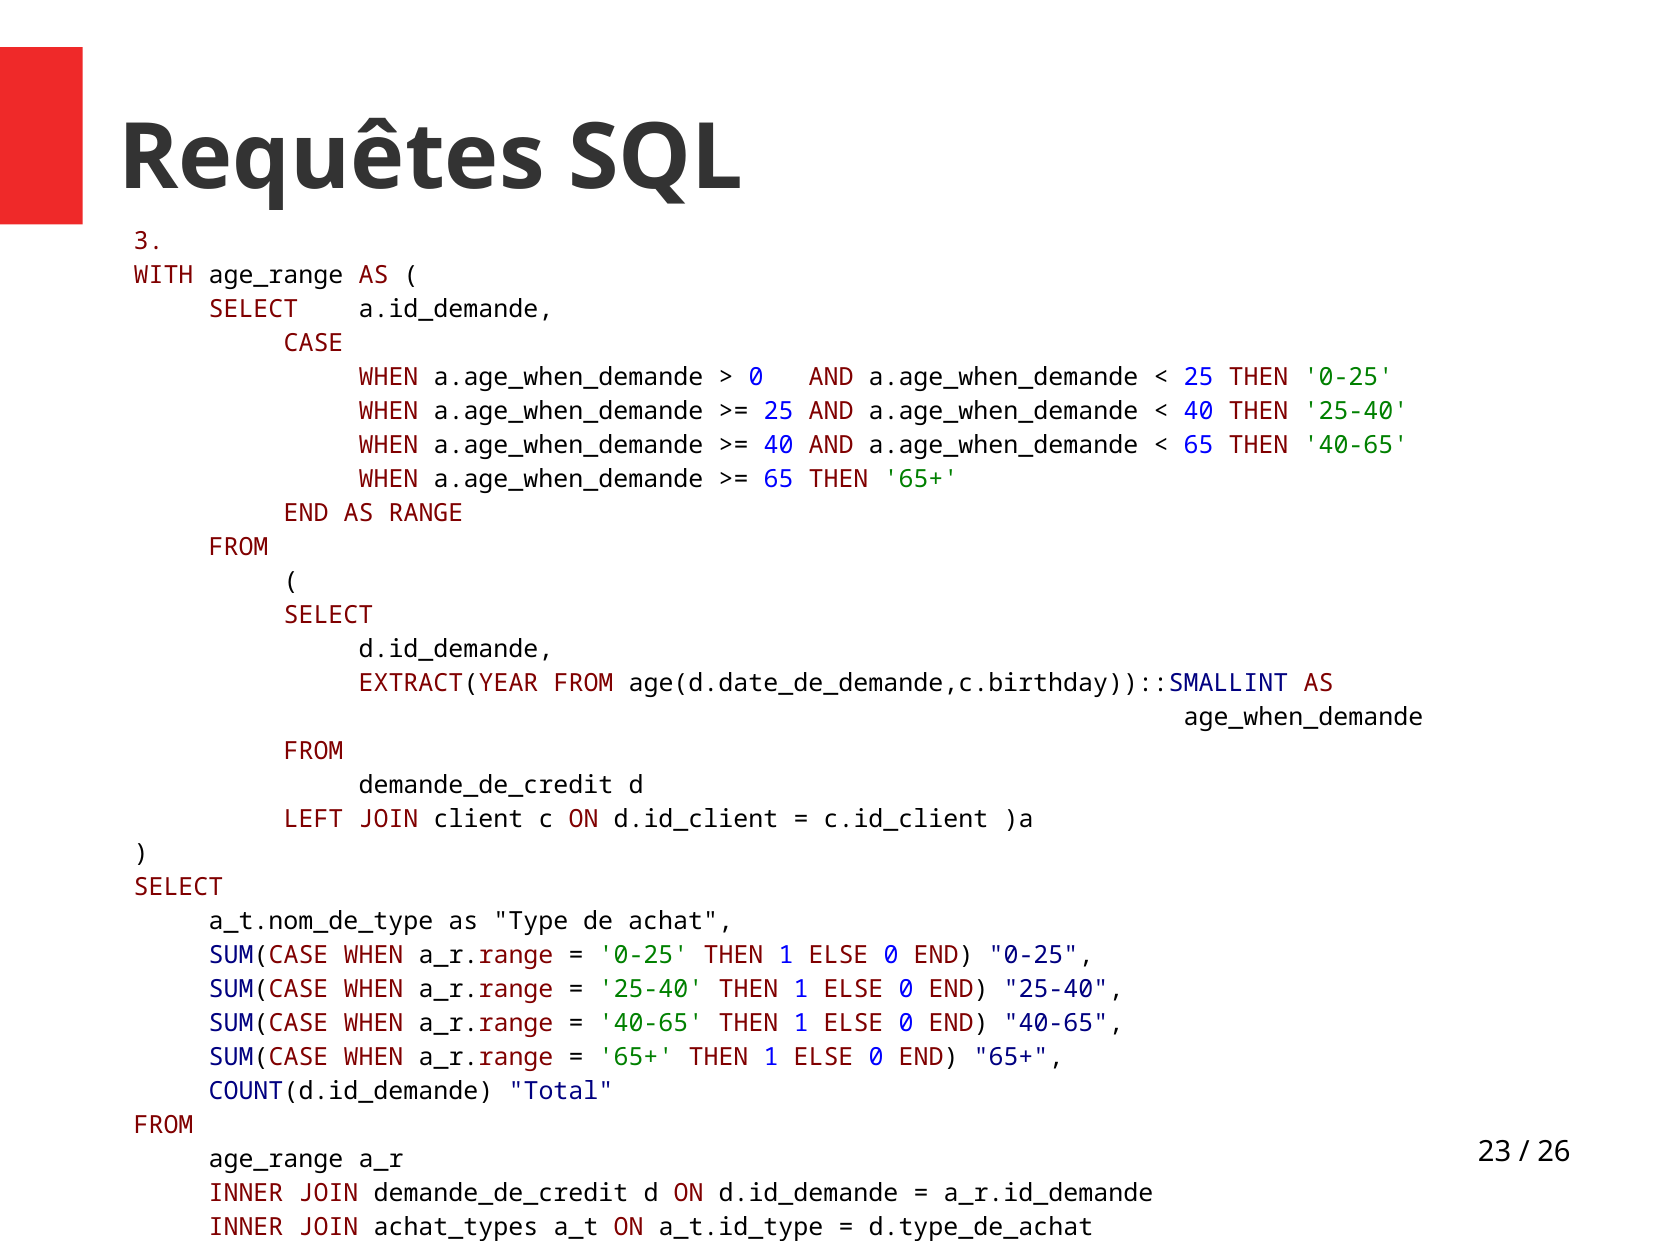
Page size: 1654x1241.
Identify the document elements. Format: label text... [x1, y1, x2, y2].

title Requêtes SQL [118, 49, 1571, 257]
text_box 3. WITH age_range AS ( SELECT a.id_demande, CASE WHEN a.age_when_demande > 0 AND a.age_when_demande < 25 THEN '0-25' WHEN a.age_when_demande >= 25 AND a.age_when_demande < 40 THEN '25-40' WHEN a.age_when_demande >= 40 AND a.age_when_demande < 65 THEN '40-65' WHEN a.age_when_demande >= 65 THEN '65+' END AS RANGE FROM ( SELECT d.id_demande, EXTRACT(YEAR FROM age(d.date_de_demande,c.birthday))::SMALLINT AS age_when_demande FROM demande_de_credit d LEFT JOIN client c ON d.id_client = c.id_client )a ) SELECT a_t.nom_de_type as "Type de achat", SUM(CASE WHEN a_r.range = '0-25' THEN 1 ELSE 0 END) "0-25", SUM(CASE WHEN a_r.range = '25-40' THEN 1 ELSE 0 END) "25-40", SUM(CASE WHEN a_r.range = '40-65' THEN 1 ELSE 0 END) "40-65", SUM(CASE WHEN a_r.range = '65+' THEN 1 ELSE 0 END) "65+", COUNT(d.id_demande) "Total" FROM age_range a_r INNER JOIN demande_de_credit d ON d.id_demande = a_r.id_demande INNER JOIN achat_types a_t ON a_t.id_type = d.type_de_achat GROUP BY a_t.nom_de_type ORDER BY "Total" DESC; [118, 215, 1559, 1179]
